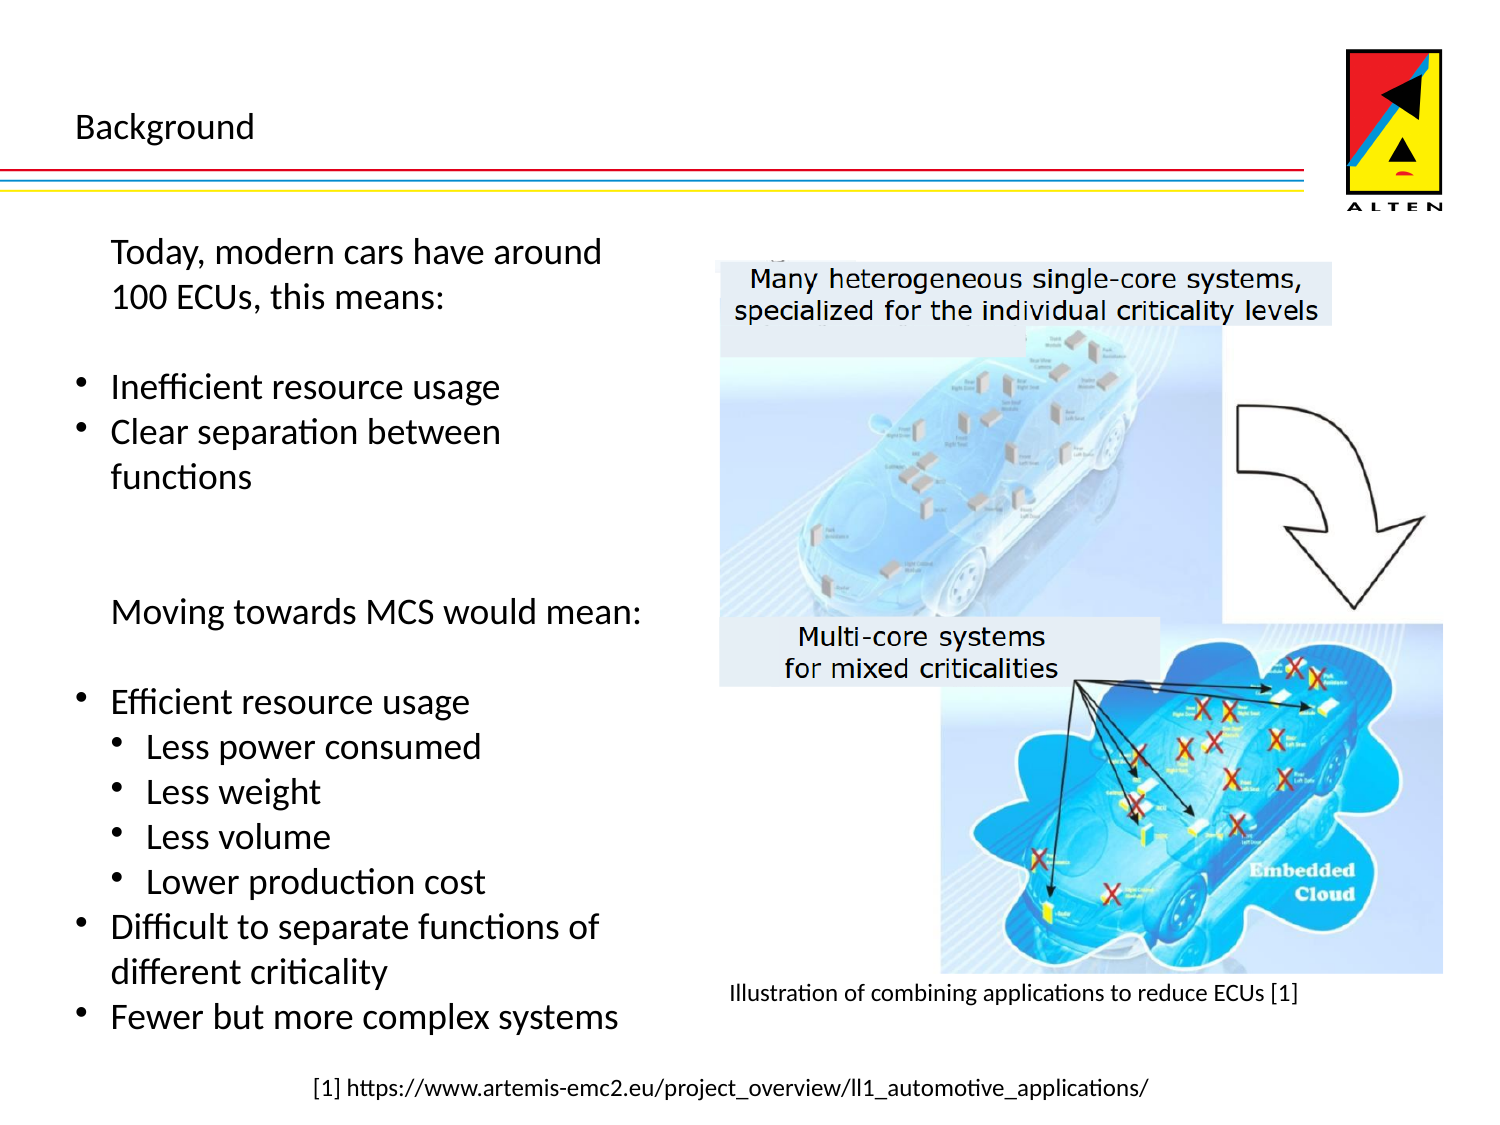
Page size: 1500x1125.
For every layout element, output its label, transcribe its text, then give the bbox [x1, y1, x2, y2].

picture [715, 260, 1448, 980]
picture [0, 182, 74, 192]
text_box Background [74, 31, 1306, 219]
text_box [1] https://www.artemis-emc2.eu/project_overview/ll1_automotive_applications/ [298, 1064, 1202, 1108]
text_box Illustration of combining applications to reduce ECUs [1] [714, 969, 1367, 1013]
picture [0, 169, 74, 179]
text_box Today, modern cars have around 100 ECUs, this means: Inefficient resource usage Clear separation between functions Moving towards MCS would mean: Efficient resource usage Less power consumed Less weight Less volume Lower production cost Difficult to separate functions of different criticality Fewer but more complex systems [60, 219, 661, 1047]
